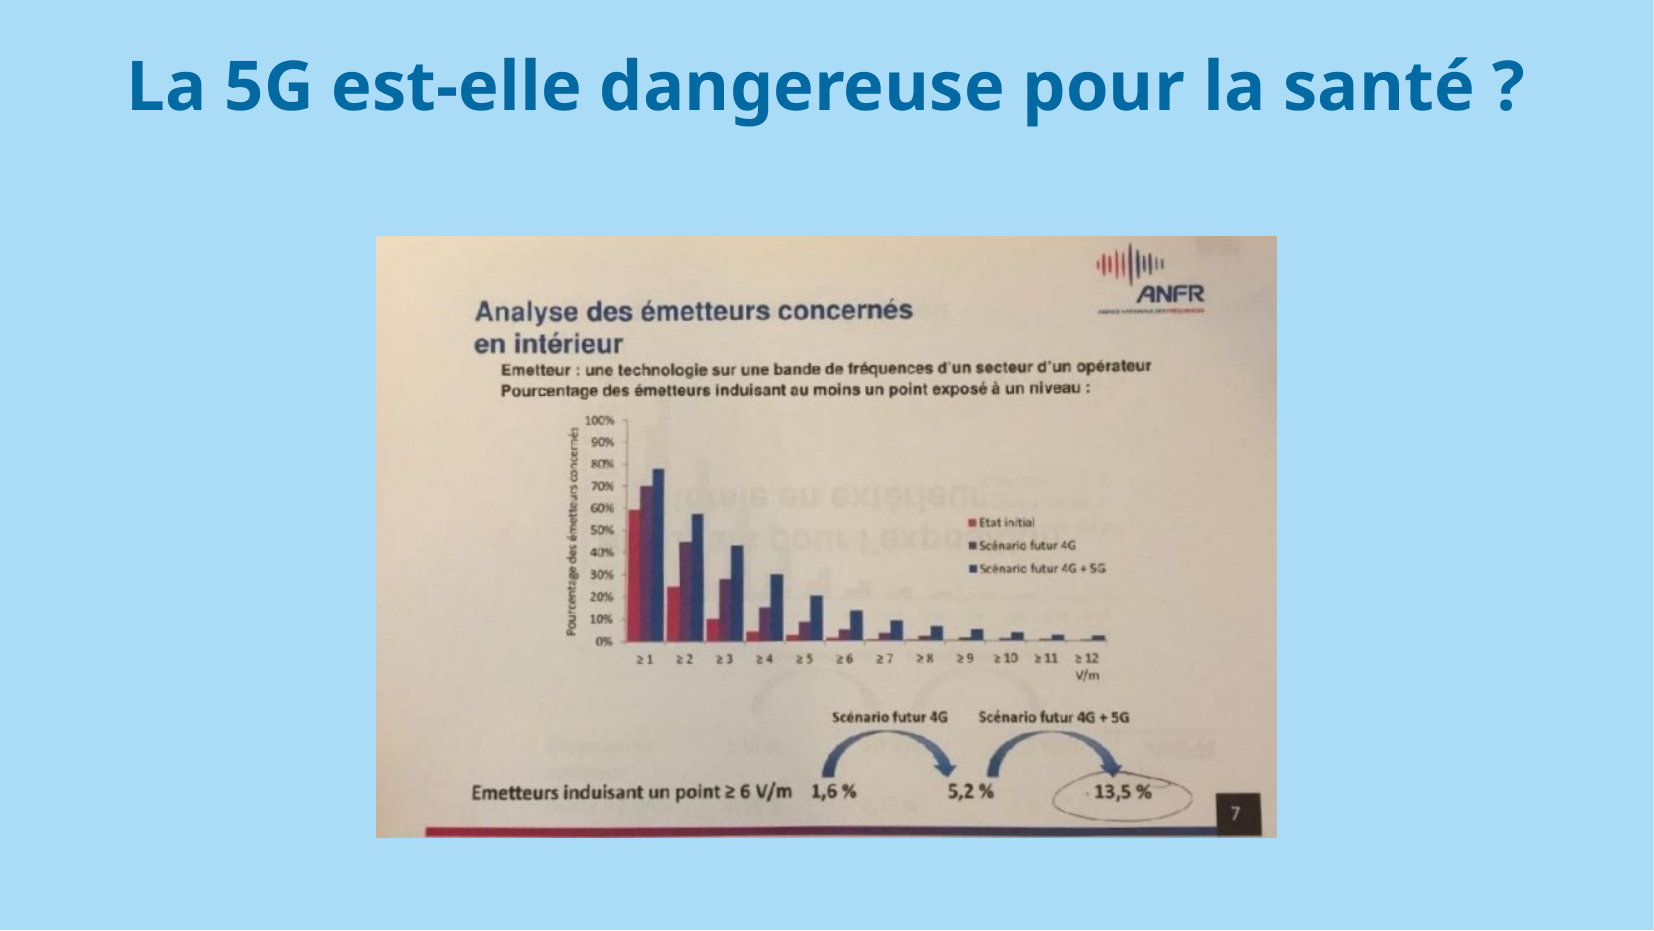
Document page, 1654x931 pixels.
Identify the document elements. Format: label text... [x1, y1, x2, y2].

picture [376, 236, 1277, 838]
text_box La 5G est-elle dangereuse pour la santé ? [4, 29, 1650, 155]
